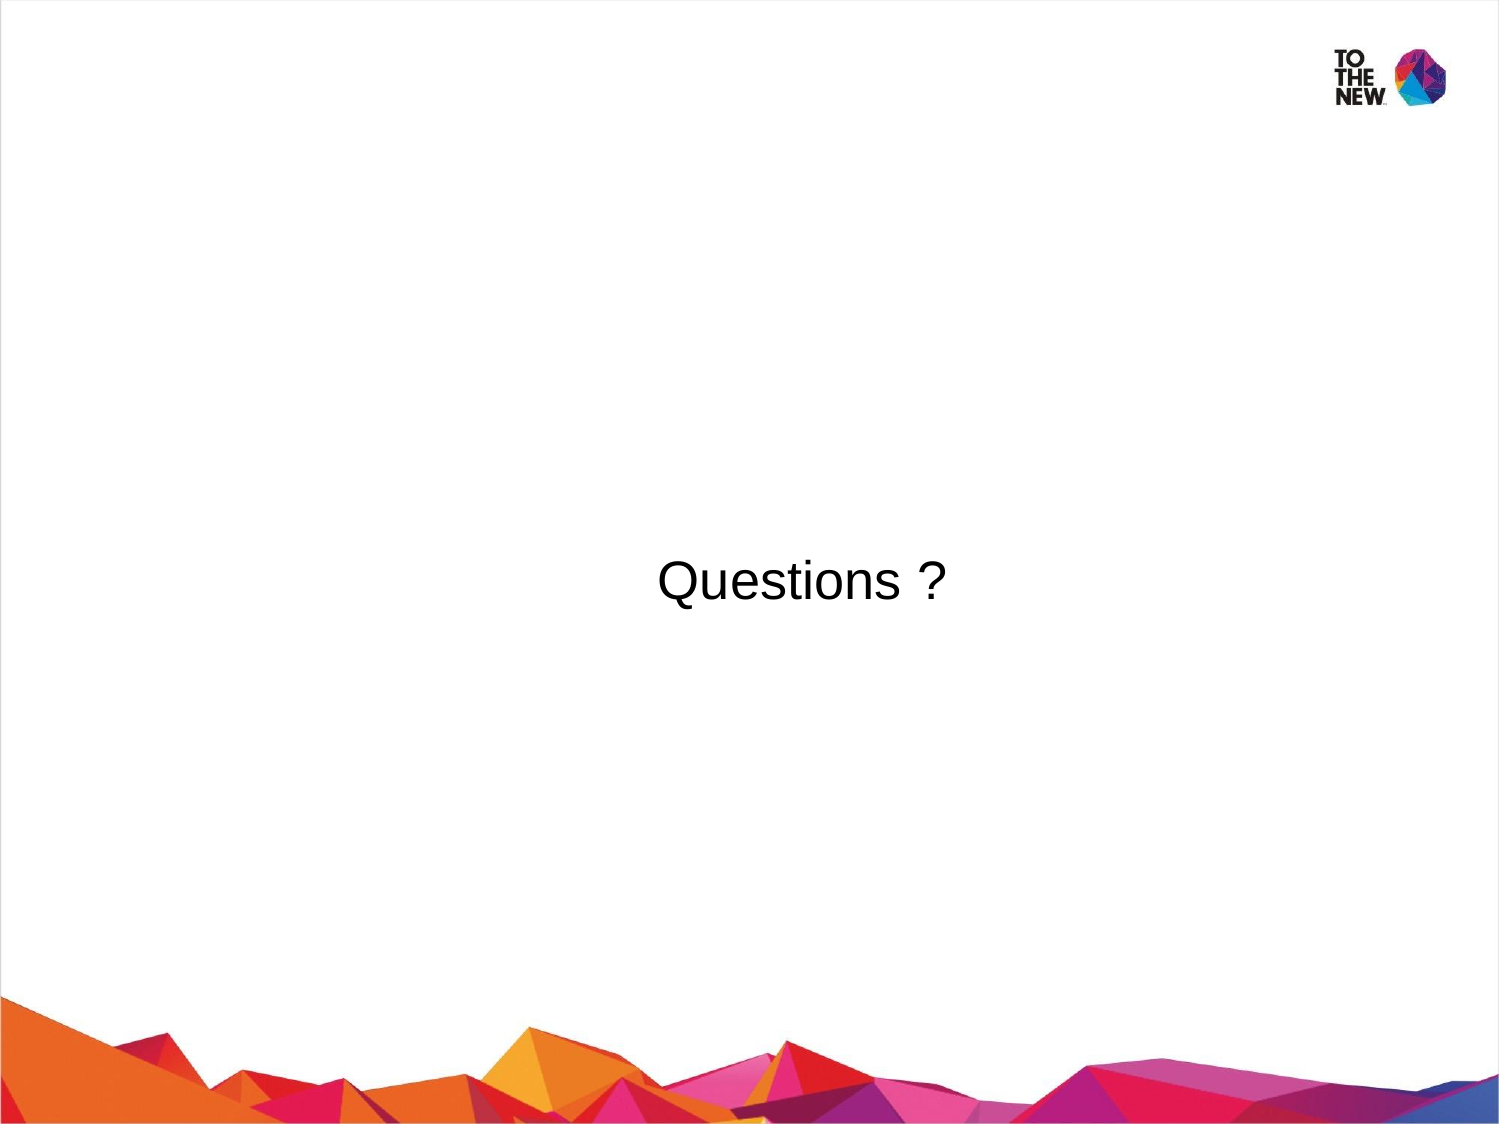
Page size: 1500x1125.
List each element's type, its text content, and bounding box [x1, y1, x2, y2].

text_box Questions ? [642, 538, 969, 614]
picture [0, 0, 1499, 1124]
